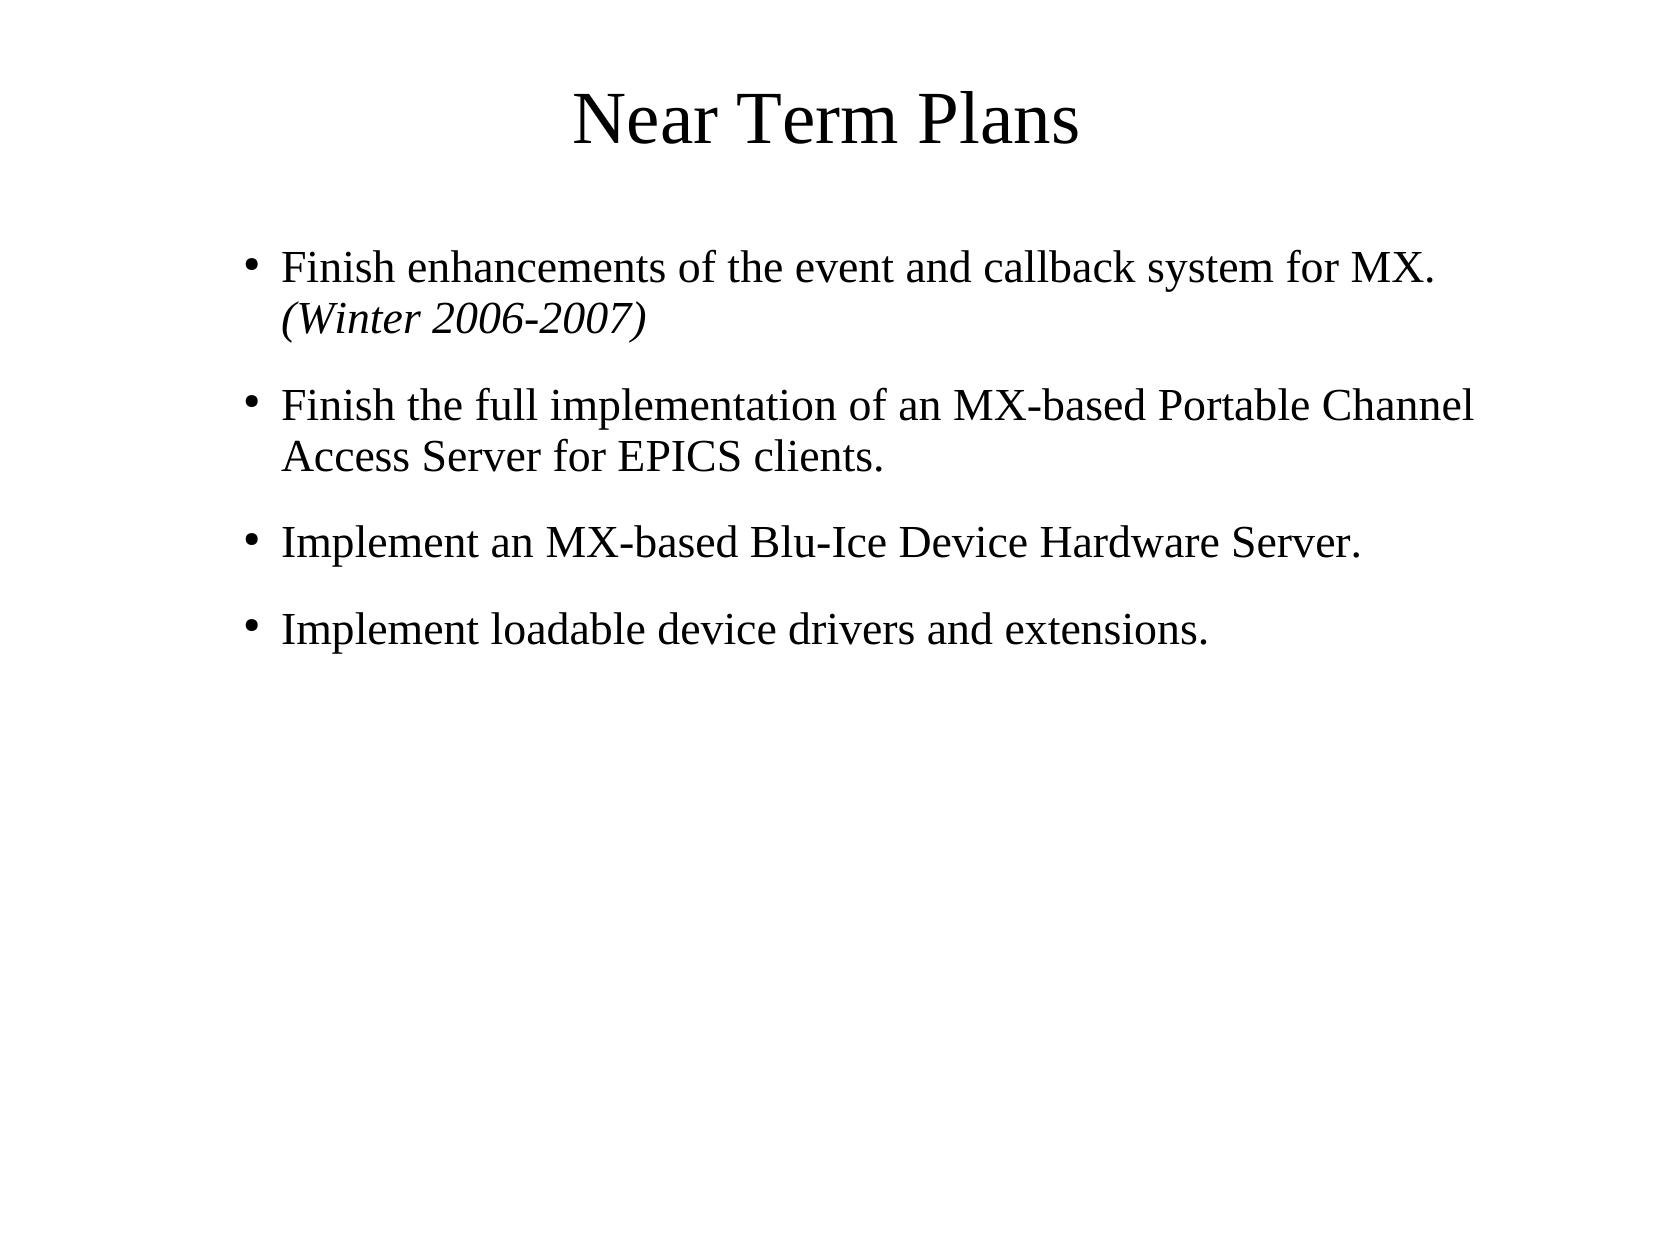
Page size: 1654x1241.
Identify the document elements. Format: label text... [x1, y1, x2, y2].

text_box Finish enhancements of the event and callback system for MX. (Winter 2006-2007) Finish the full implementation of an MX-based Portable Channel Access Server for EPICS clients. Implement an MX-based Blu-Ice Device Hardware Server. Implement loadable device drivers and extensions. [243, 241, 1482, 655]
text_box Near Term Plans [572, 76, 1081, 161]
